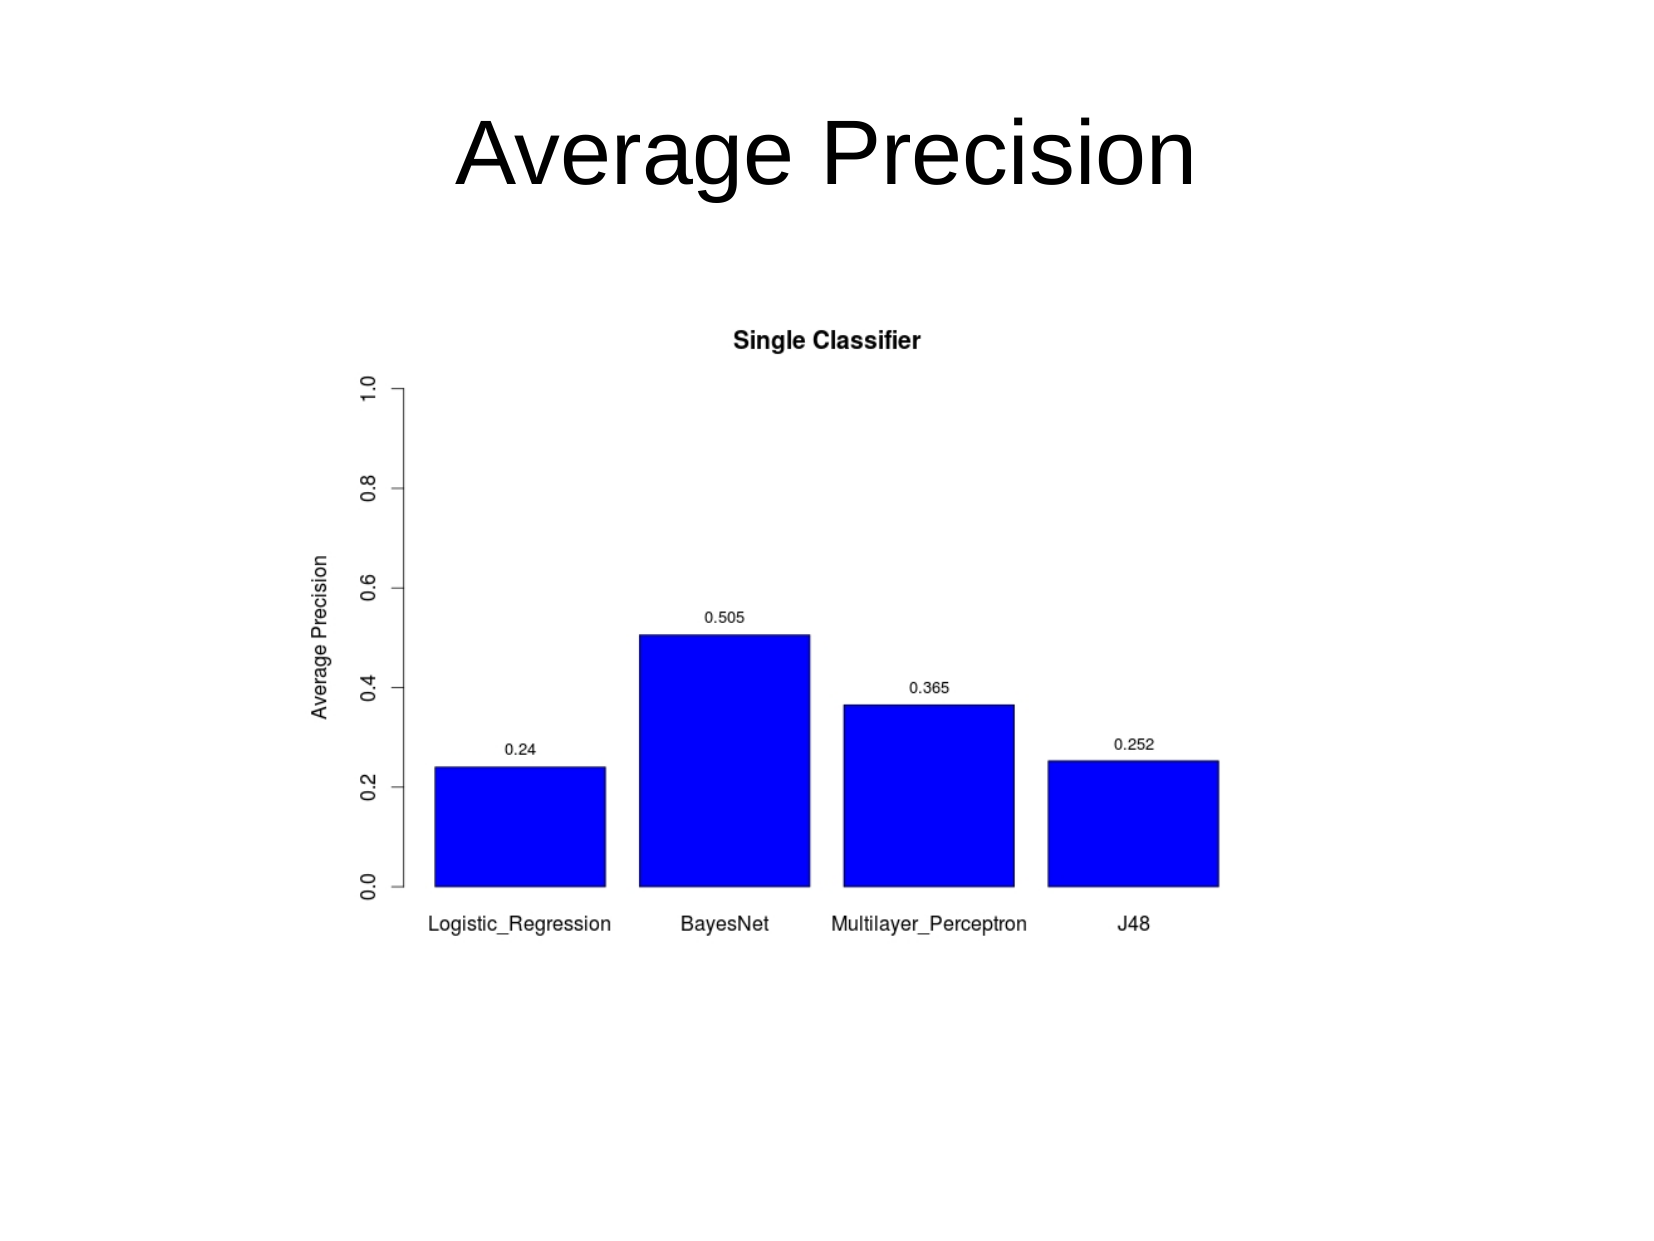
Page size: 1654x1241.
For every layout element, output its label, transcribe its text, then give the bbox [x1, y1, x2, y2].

picture [305, 290, 1349, 1010]
title Average Precision [82, 49, 1571, 257]
